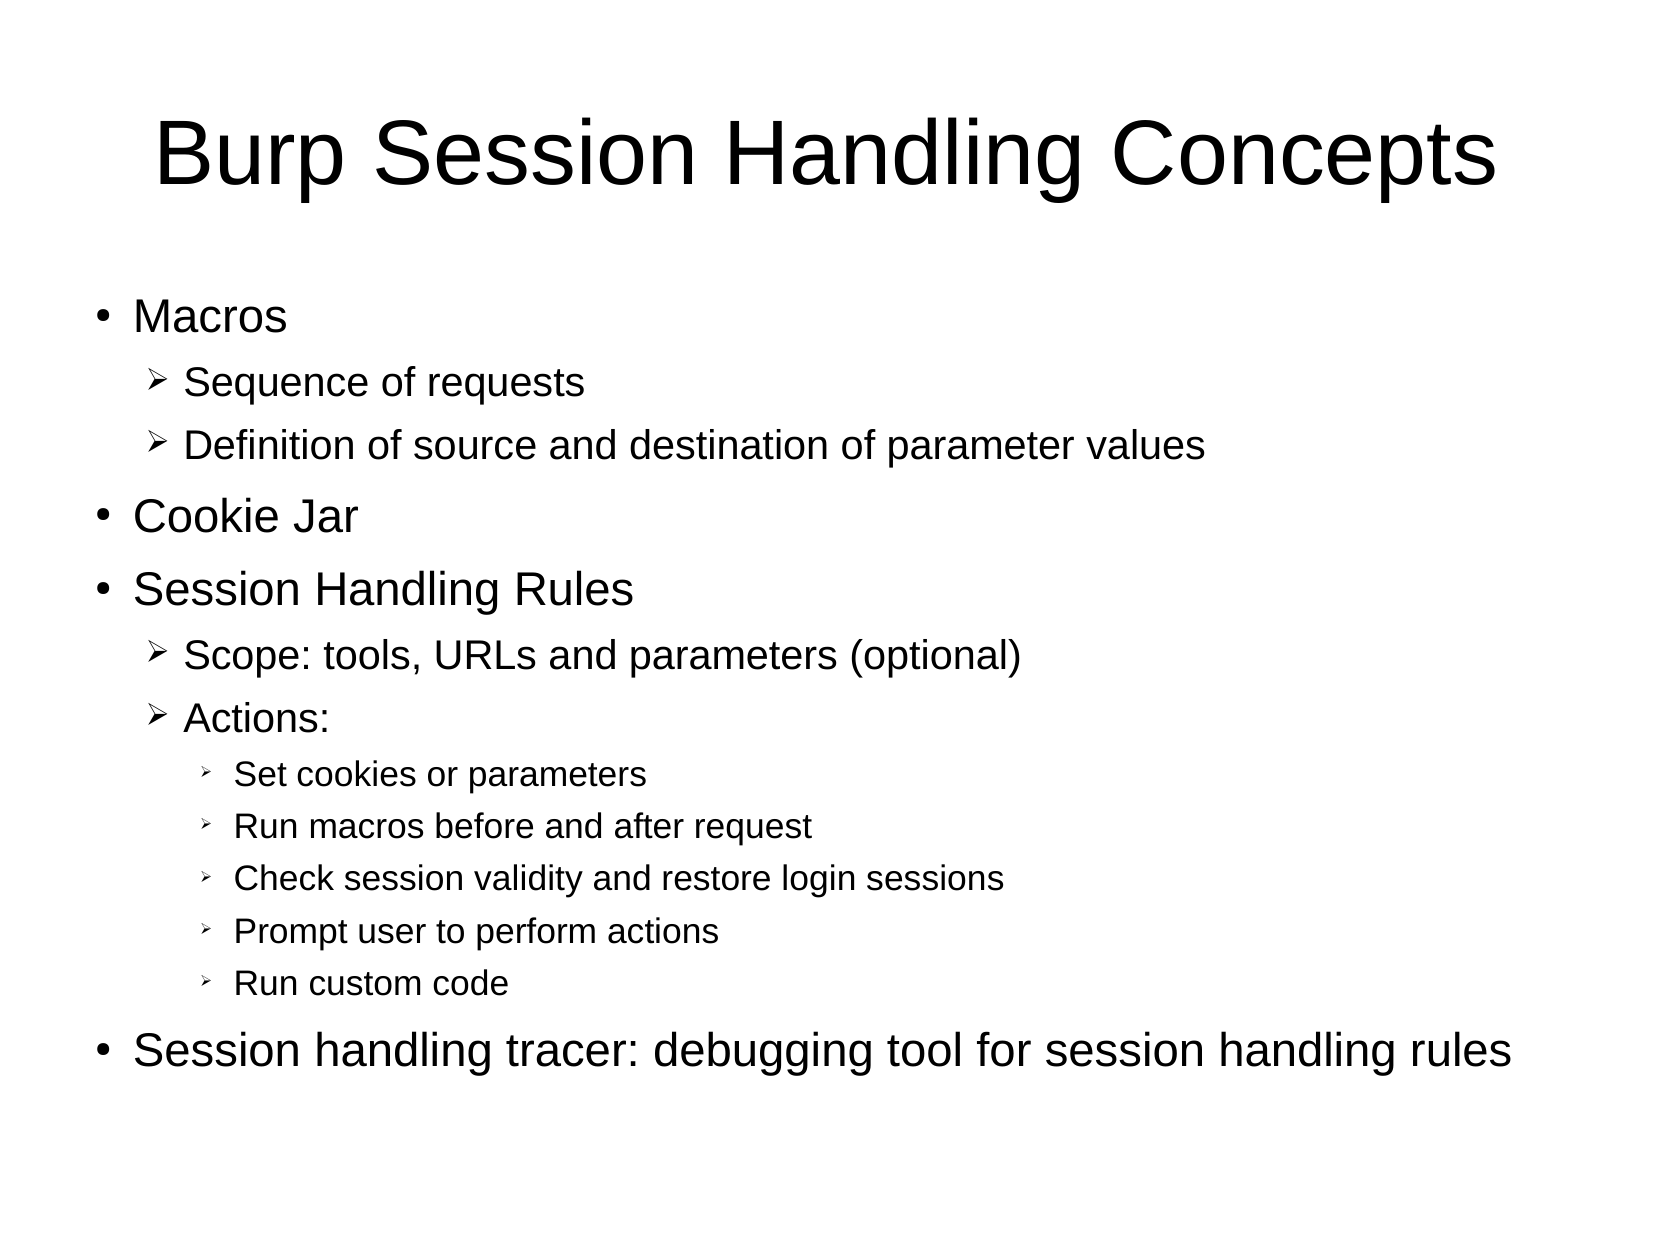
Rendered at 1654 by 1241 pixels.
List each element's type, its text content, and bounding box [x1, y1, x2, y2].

list Macros Sequence of requests Definition of source and destination of parameter values Cookie Jar Session Handling Rules Scope: tools, URLs and parameters (optional) Actions: Set cookies or parameters Run macros before and after request Check session validity and restore login sessions Prompt user to perform actions Run custom code Session handling tracer: debugging tool for session handling rules [82, 290, 1571, 1087]
title Burp Session Handling Concepts [82, 49, 1571, 257]
